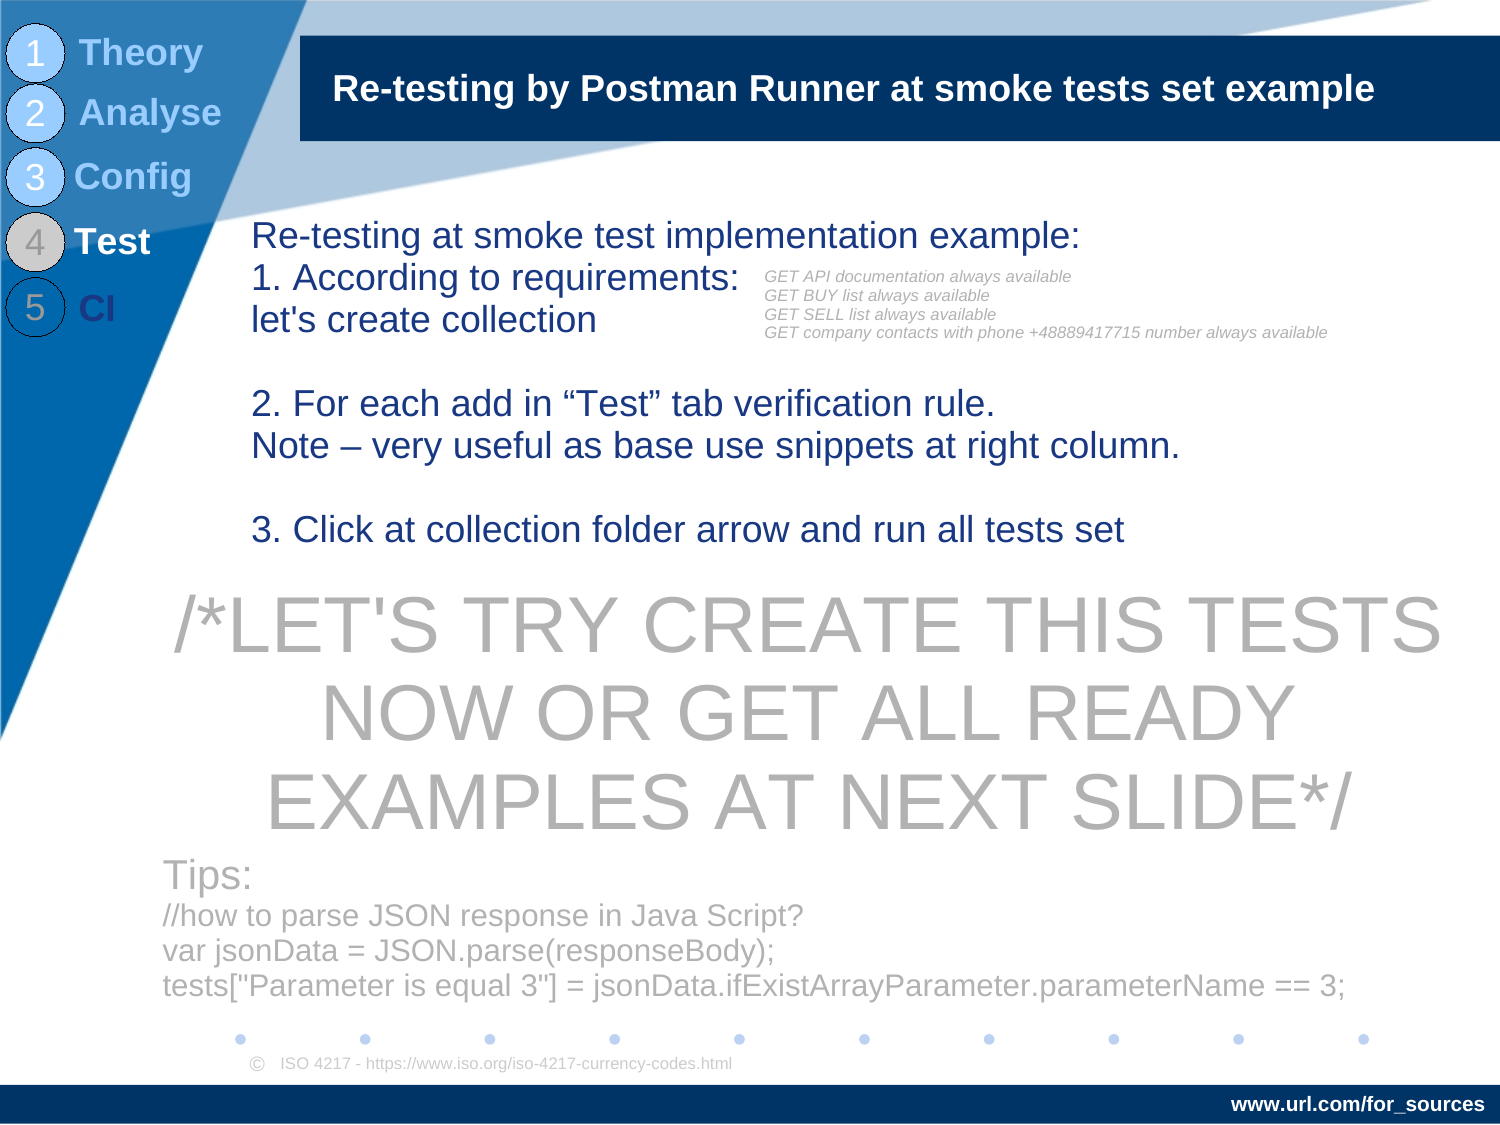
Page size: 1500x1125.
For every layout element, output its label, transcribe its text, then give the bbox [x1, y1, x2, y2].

list Config [58, 147, 591, 223]
text_box GET API documentation always available GET BUY list always available GET SELL list always available GET company contacts with phone +48889417715 number always available [749, 259, 1483, 443]
text_box 5 [5, 277, 66, 337]
list Theory [63, 23, 266, 83]
picture [0, 0, 1500, 842]
title Re-testing by Postman Runner at smoke tests set example [300, 35, 1500, 142]
text_box 3 [5, 147, 66, 207]
text_box 2 [5, 83, 66, 143]
picture [38, 67, 63, 100]
list Analyse [63, 83, 266, 148]
list Test [59, 212, 236, 495]
text_box 1 [5, 23, 66, 83]
list CI [63, 279, 148, 339]
text_box 4 [5, 212, 66, 272]
text_box Re-testing at smoke test implementation example: 1. According to requirements: let's create collection 2. For each add in “Test” tab verification rule. Note – very useful as base use snippets at right column. 3. Click at collection folder arrow and run all tests set [236, 206, 1500, 1021]
text_box /*LET'S TRY CREATE THIS TESTS NOW OR GET ALL READY EXAMPLES AT NEXT SLIDE*/ [147, 572, 1471, 844]
text_box Tips: //how to parse JSON response in Java Script? var jsonData = JSON.parse(responseBody); tests["Parameter is equal 3"] = jsonData.ifExistArrayParameter.parameterName == 3; [147, 844, 1471, 1125]
